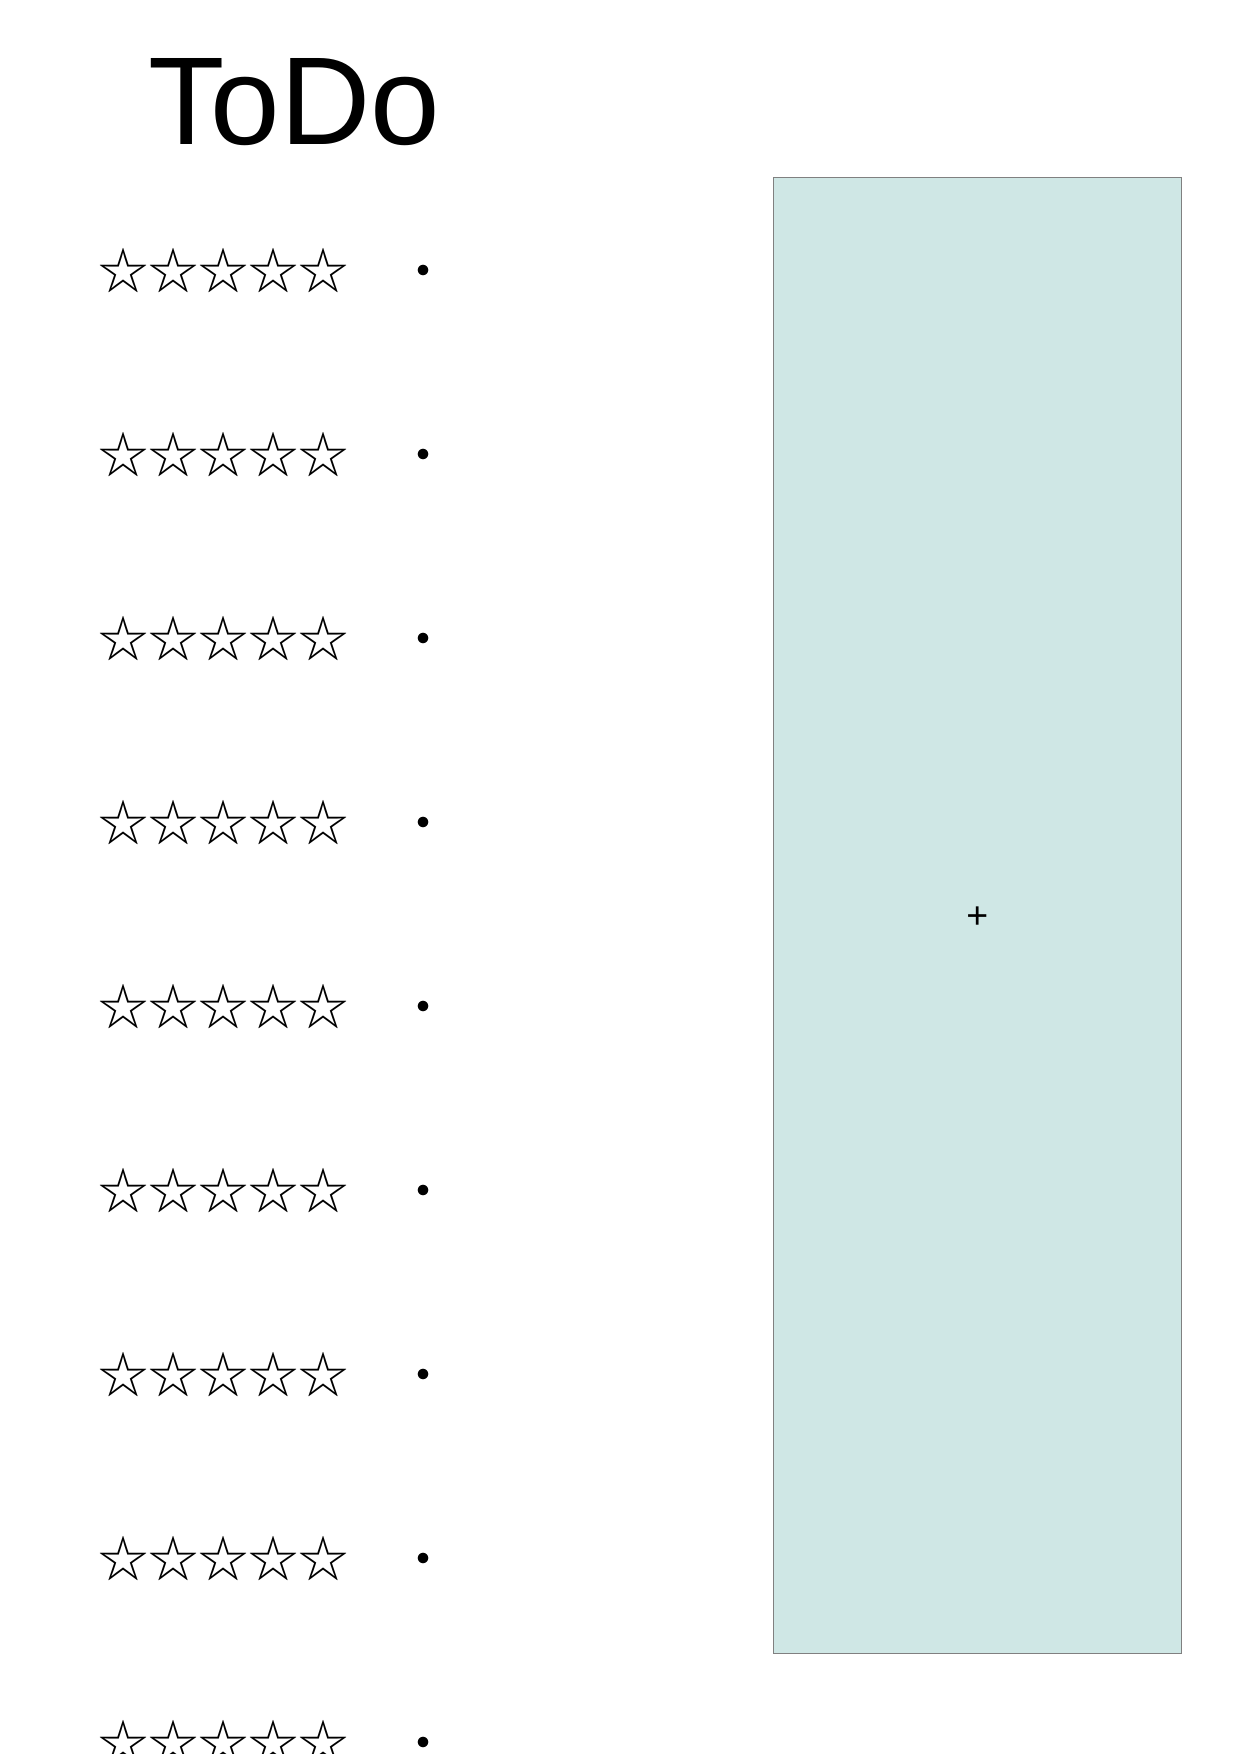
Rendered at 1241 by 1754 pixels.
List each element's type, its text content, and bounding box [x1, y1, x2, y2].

text_box + [773, 177, 1182, 1654]
text_box ☆☆☆☆☆ ・ ☆☆☆☆☆ ・ ☆☆☆☆☆ ・ ☆☆☆☆☆ ・ ☆☆☆☆☆ ・ ☆☆☆☆☆ ・ ☆☆☆☆☆ ・ ☆☆☆☆☆ ・ ☆☆☆☆☆ ・ ☆☆☆☆☆ ・ [84, 224, 422, 1754]
text_box ToDo [133, 23, 455, 179]
